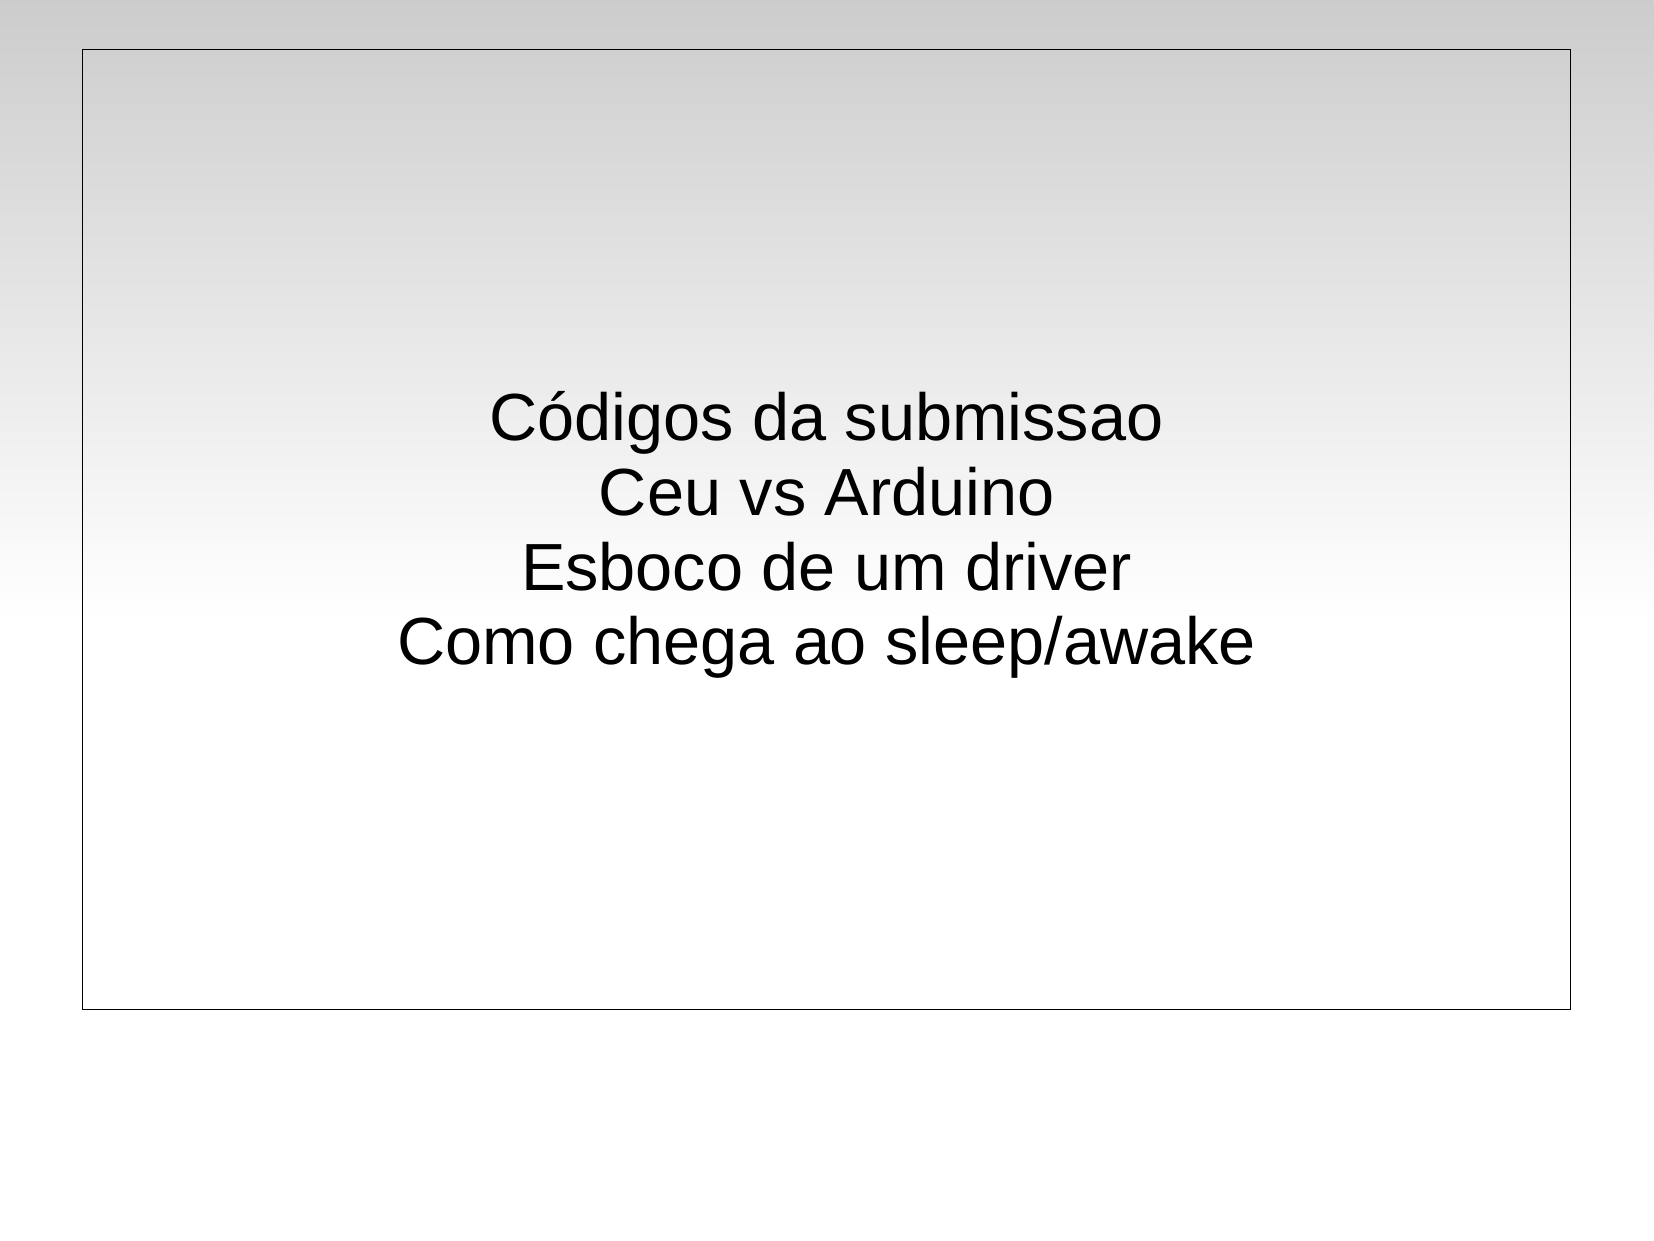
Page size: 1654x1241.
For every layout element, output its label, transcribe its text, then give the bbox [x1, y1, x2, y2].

subtitle Códigos da submissao Ceu vs Arduino Esboco de um driver Como chega ao sleep/awake [82, 49, 1571, 1010]
